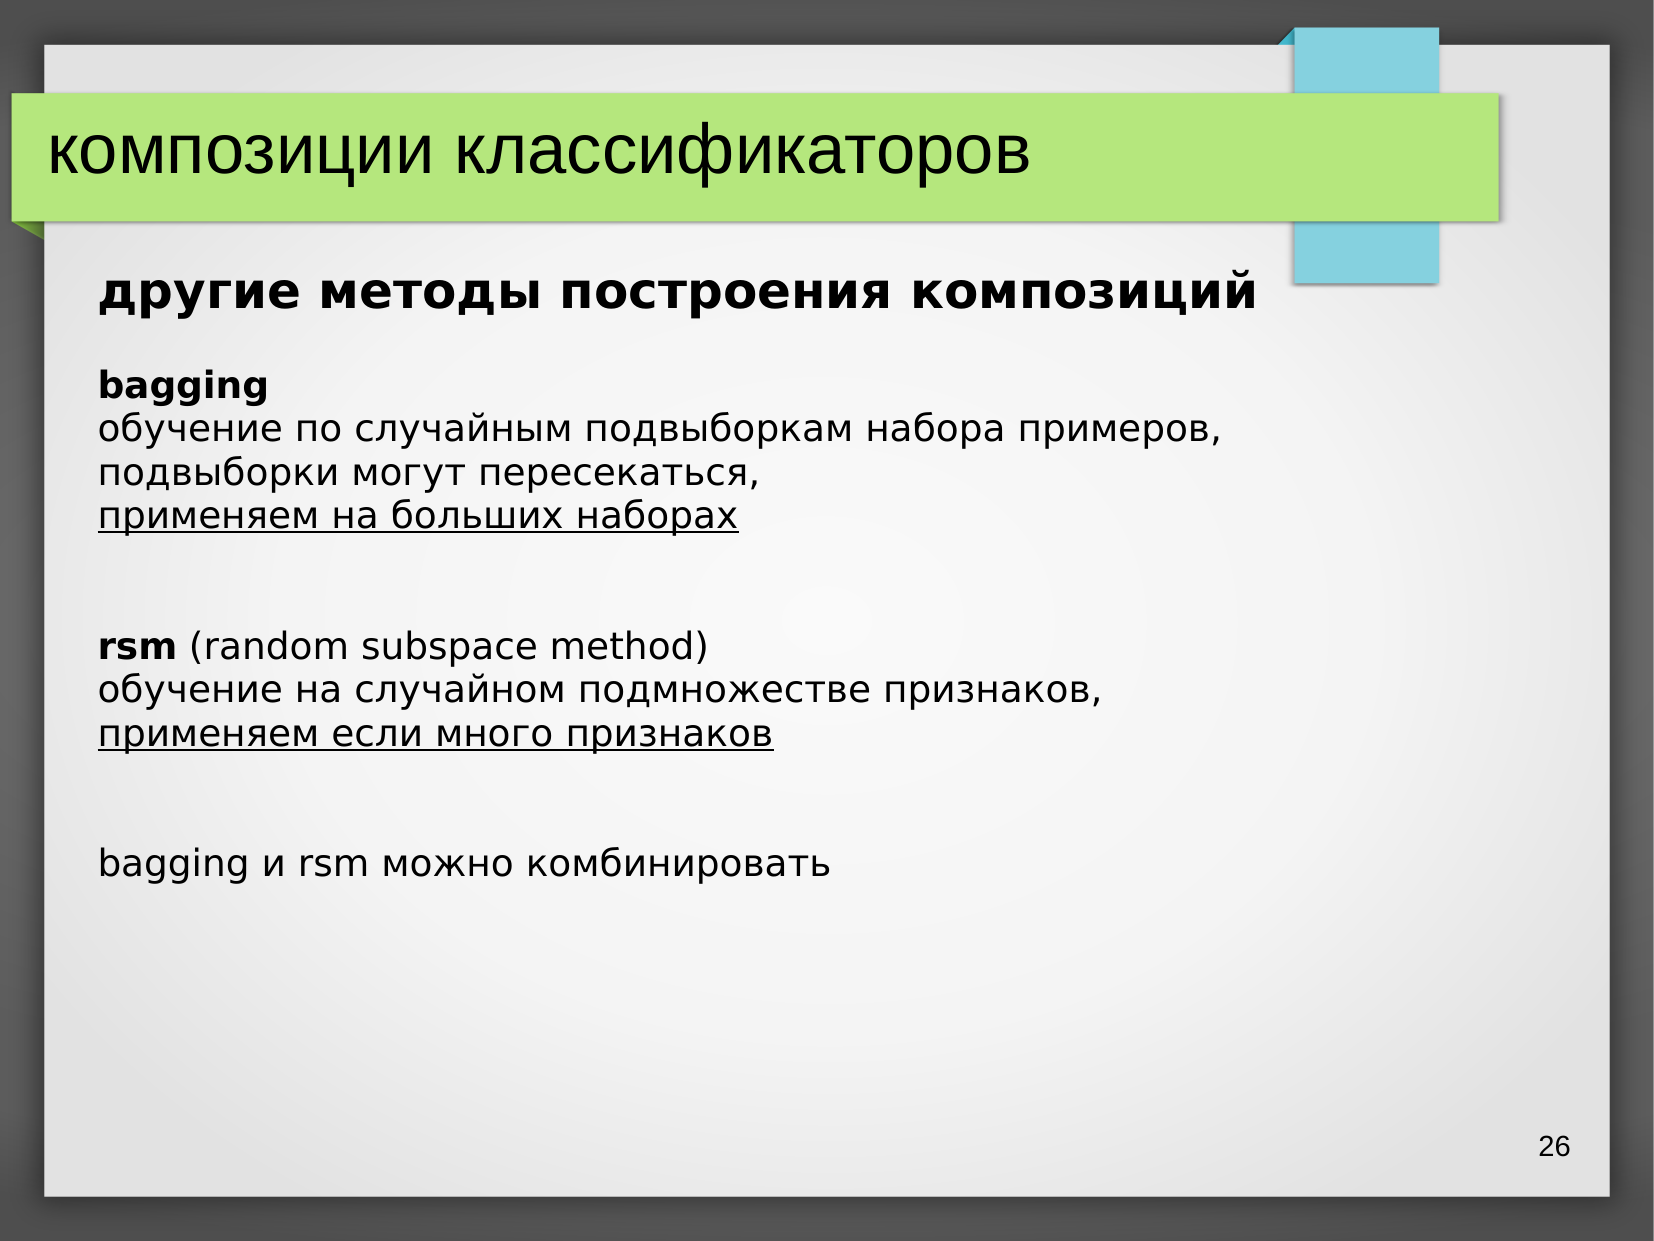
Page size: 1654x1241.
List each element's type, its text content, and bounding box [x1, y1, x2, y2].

text_box другие методы построения композиций bagging обучение по случайным подвыборкам набора примеров, подвыборки могут пересекаться, применяем на больших наборах rsm (random subspace method) обучение на случайном подмножестве признаков, применяем если много признаков bagging и rsm можно комбинировать [82, 254, 1276, 969]
picture [0, 0, 1654, 1241]
title композиции классификаторов [47, 109, 1501, 189]
